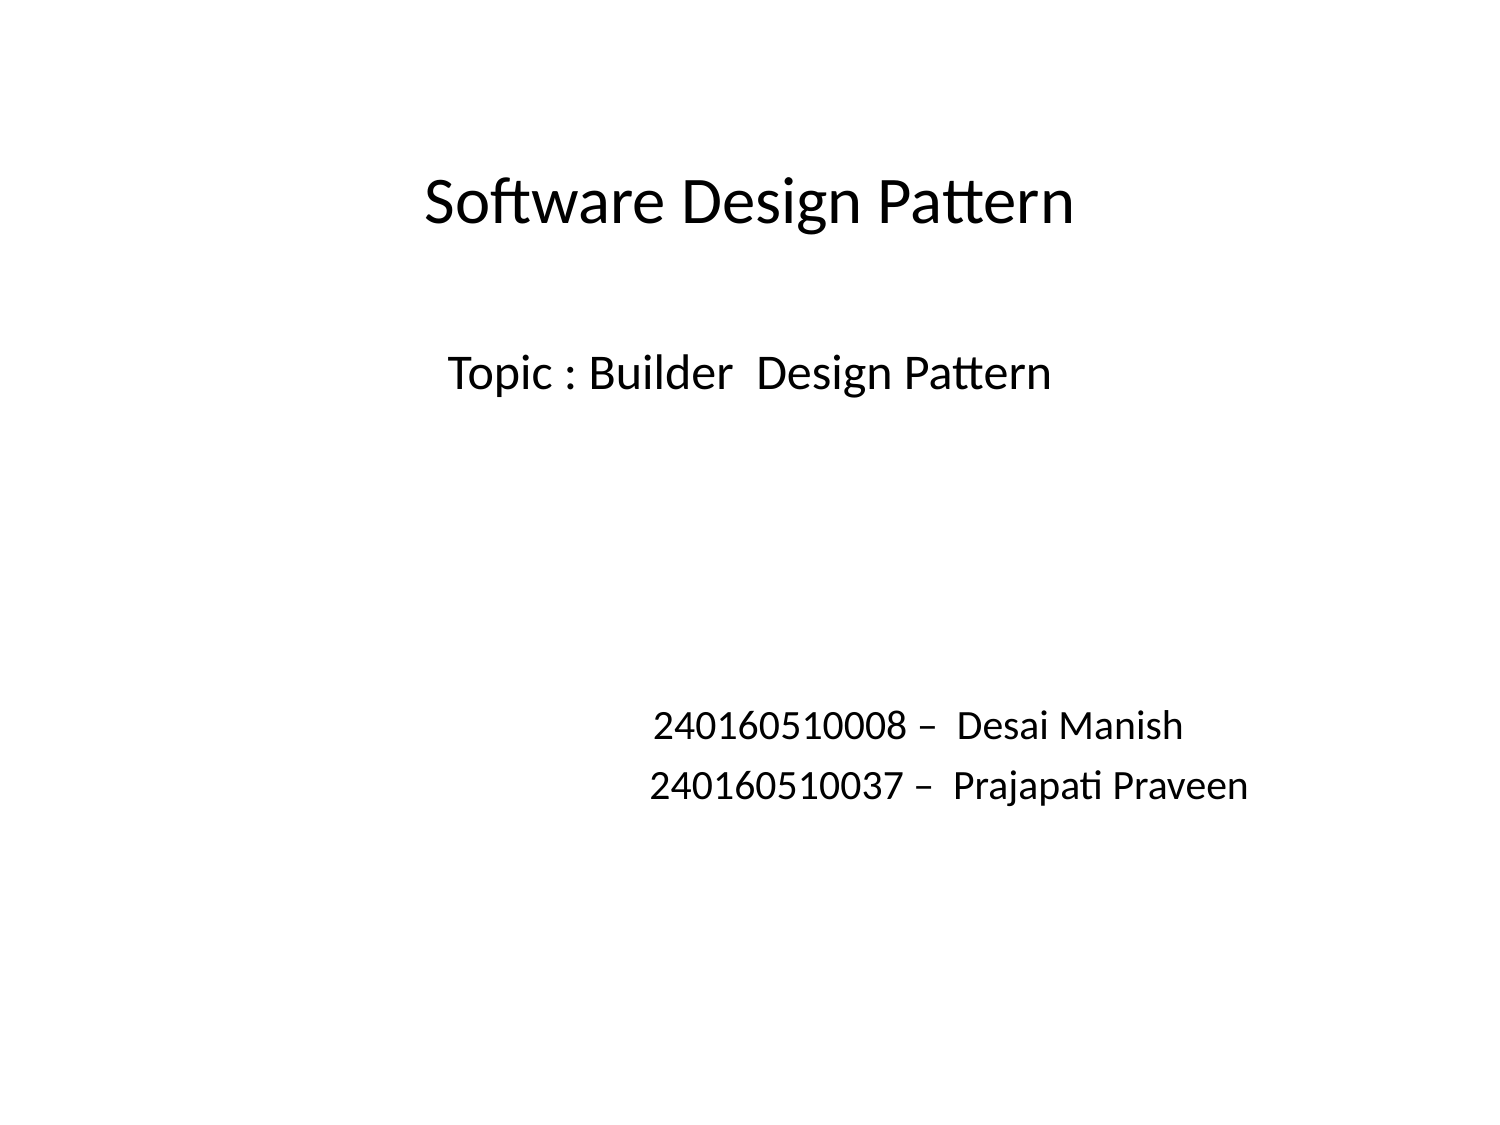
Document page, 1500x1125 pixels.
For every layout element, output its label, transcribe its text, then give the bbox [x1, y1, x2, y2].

subtitle Software Design Pattern Topic : Builder Design Pattern 240160510008 – Desai Manish 240160510037 – Prajapati Praveen [225, 149, 1275, 925]
